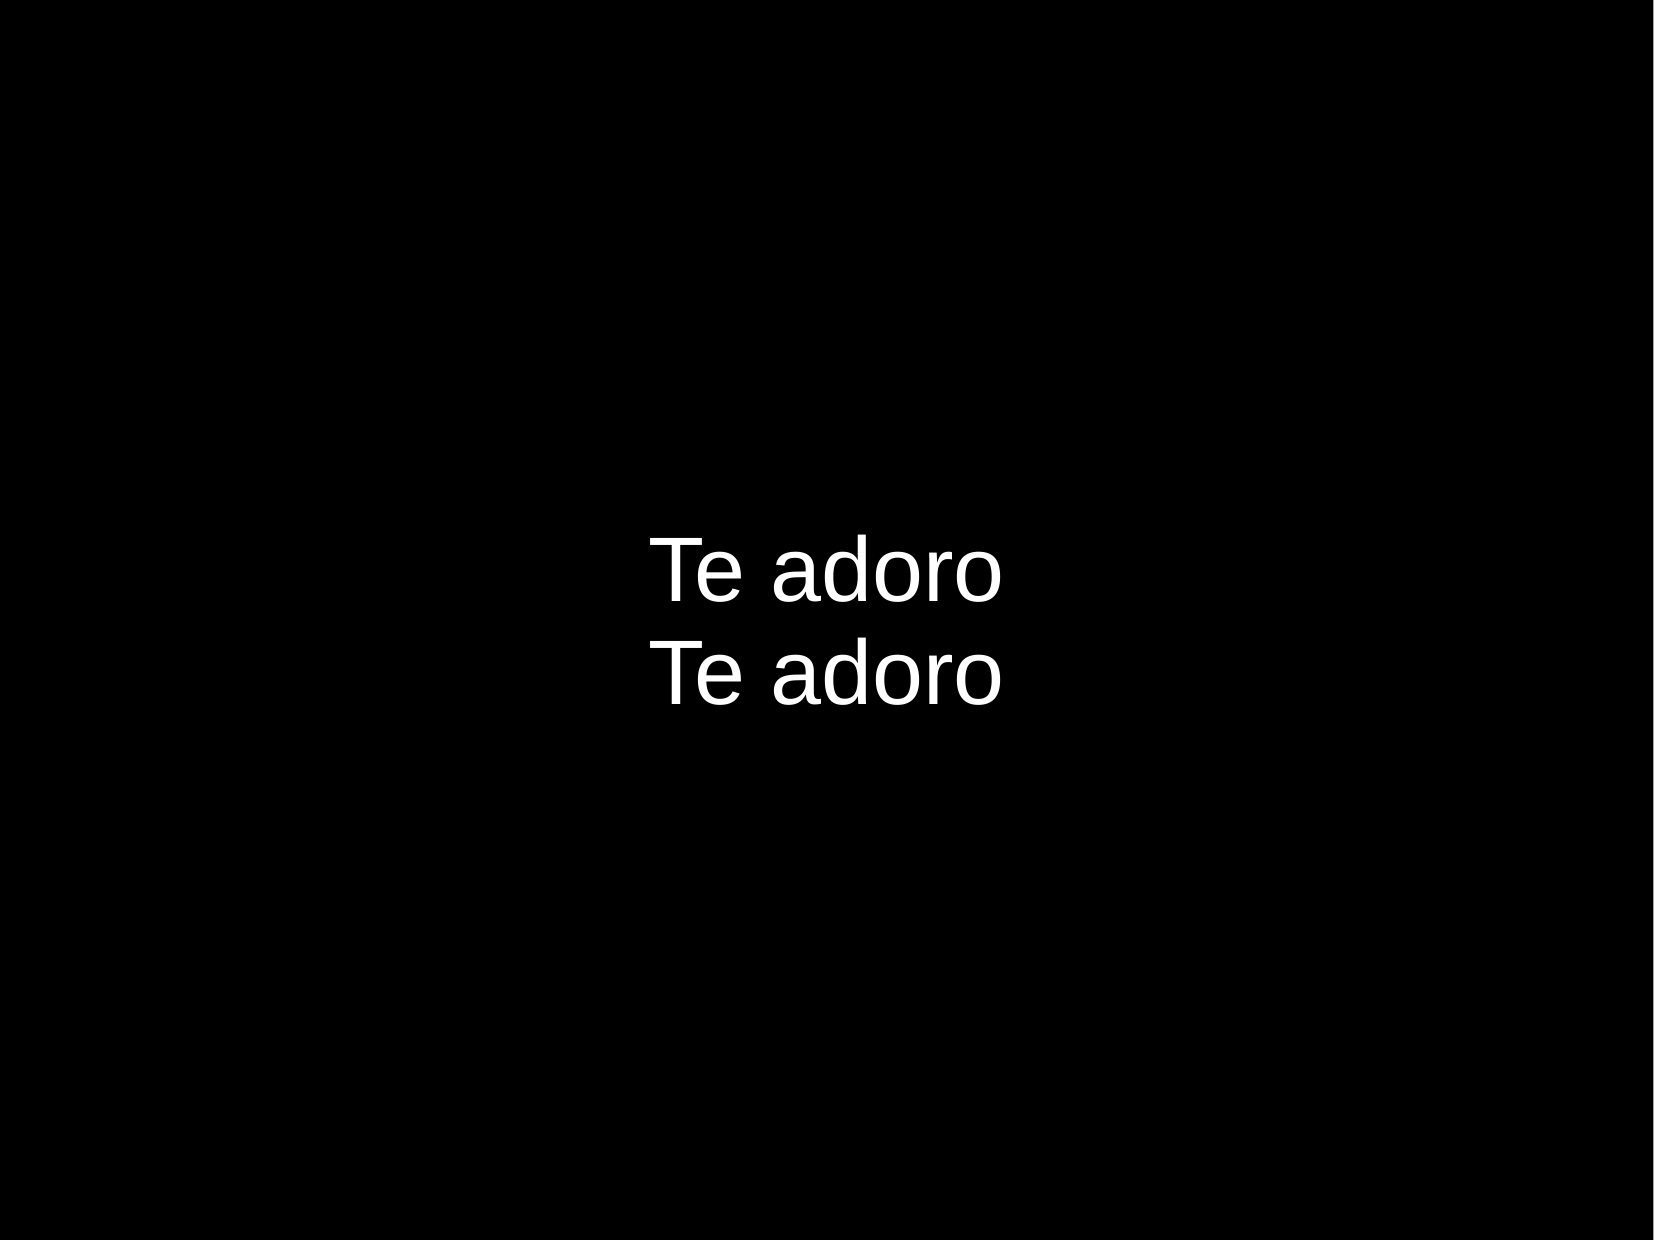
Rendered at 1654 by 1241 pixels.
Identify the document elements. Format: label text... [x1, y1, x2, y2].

subtitle Te adoro Te adoro [82, 49, 1571, 1193]
